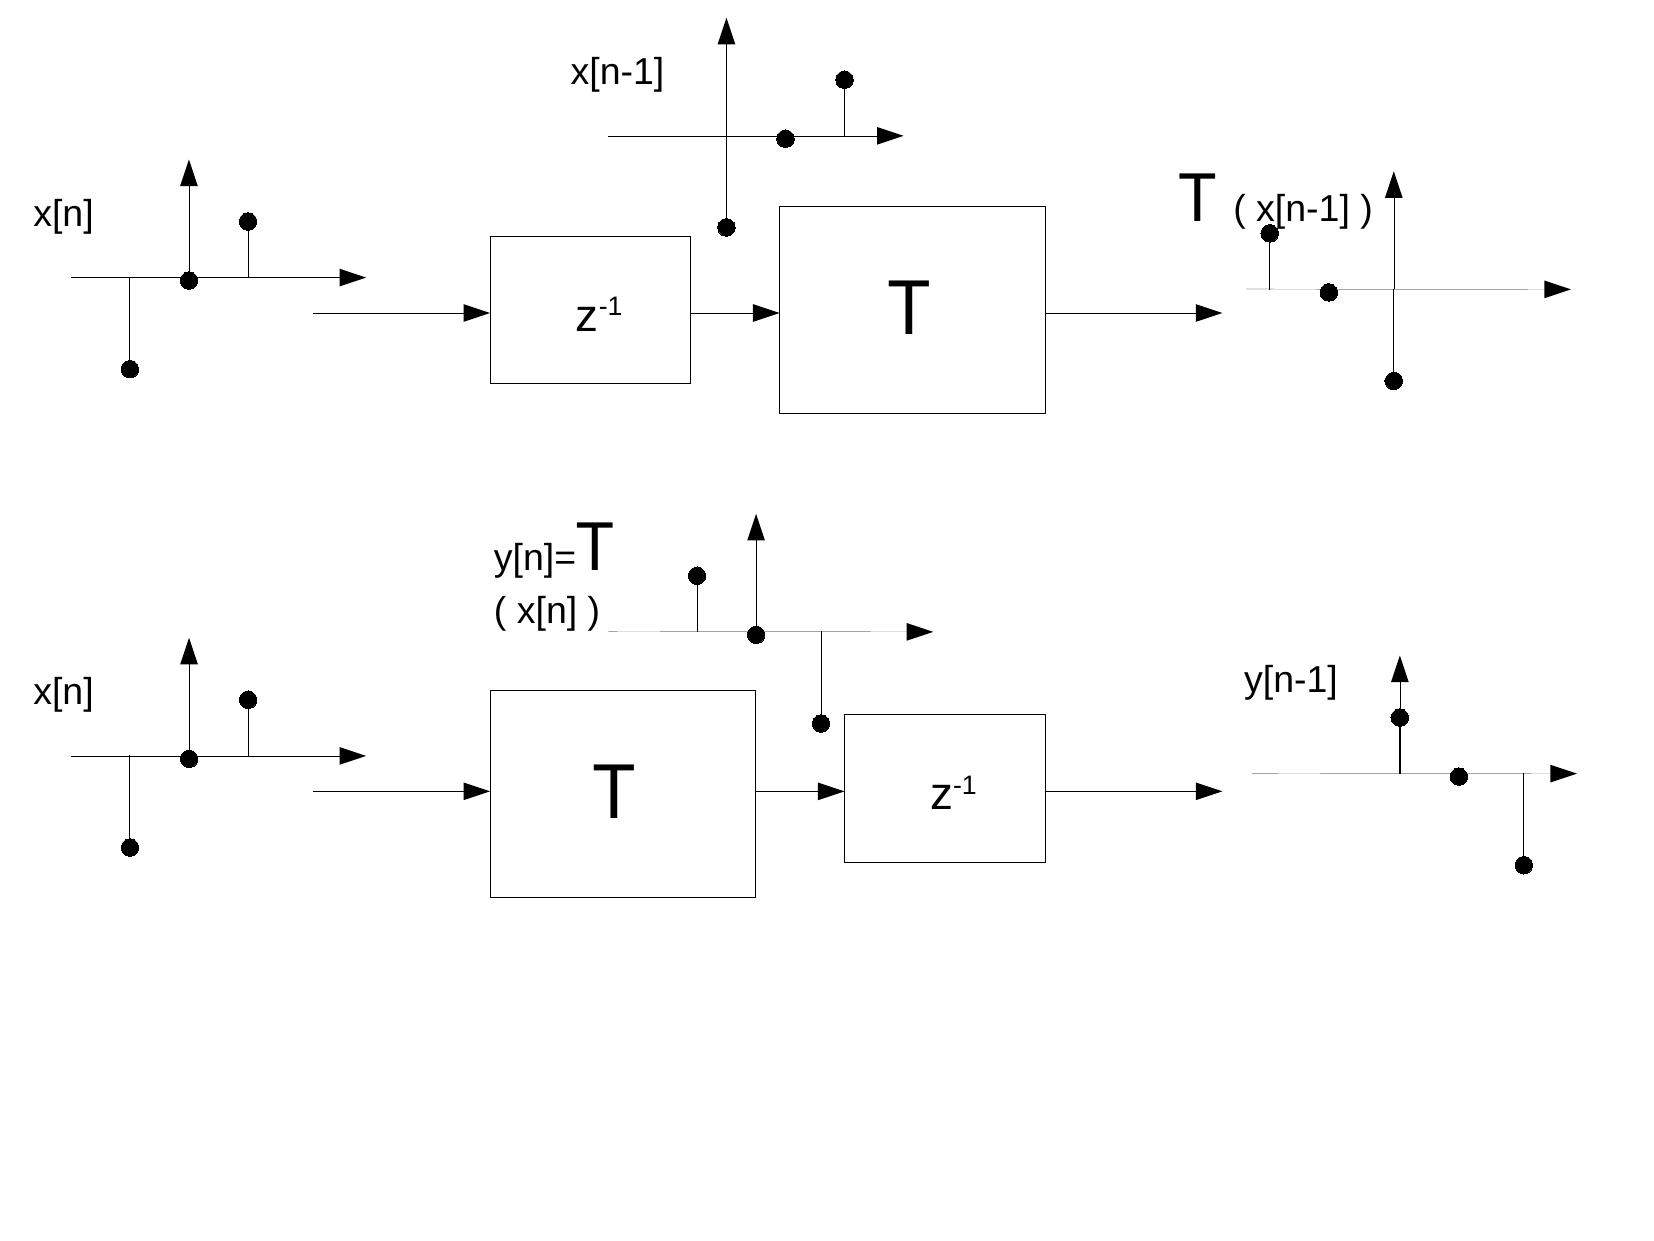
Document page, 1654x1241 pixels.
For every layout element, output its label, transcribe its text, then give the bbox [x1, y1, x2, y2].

text_box [121, 360, 139, 378]
text_box [239, 212, 257, 231]
text_box z-1 [915, 760, 1010, 834]
text_box [121, 838, 139, 857]
text_box T [874, 247, 969, 359]
text_box [1515, 856, 1533, 875]
text_box [717, 218, 736, 237]
text_box [1320, 283, 1338, 302]
text_box x[n] [18, 184, 212, 247]
text_box [180, 750, 198, 768]
text_box [1384, 372, 1403, 390]
text_box x[n] [18, 662, 212, 725]
text_box [239, 690, 257, 709]
text_box y[n-1] [1229, 651, 1423, 713]
text_box [1390, 713, 1409, 727]
text_box T ( x[n-1] ) [1164, 143, 1389, 245]
text_box [812, 714, 830, 733]
text_box y[n]=T ( x[n] ) [479, 491, 752, 593]
text_box [835, 70, 854, 89]
text_box [776, 129, 795, 148]
text_box z-1 [561, 282, 656, 356]
text_box [747, 625, 765, 644]
text_box T [578, 731, 674, 843]
text_box [180, 271, 198, 290]
text_box [1450, 767, 1468, 786]
text_box x[n-1] [555, 42, 750, 105]
